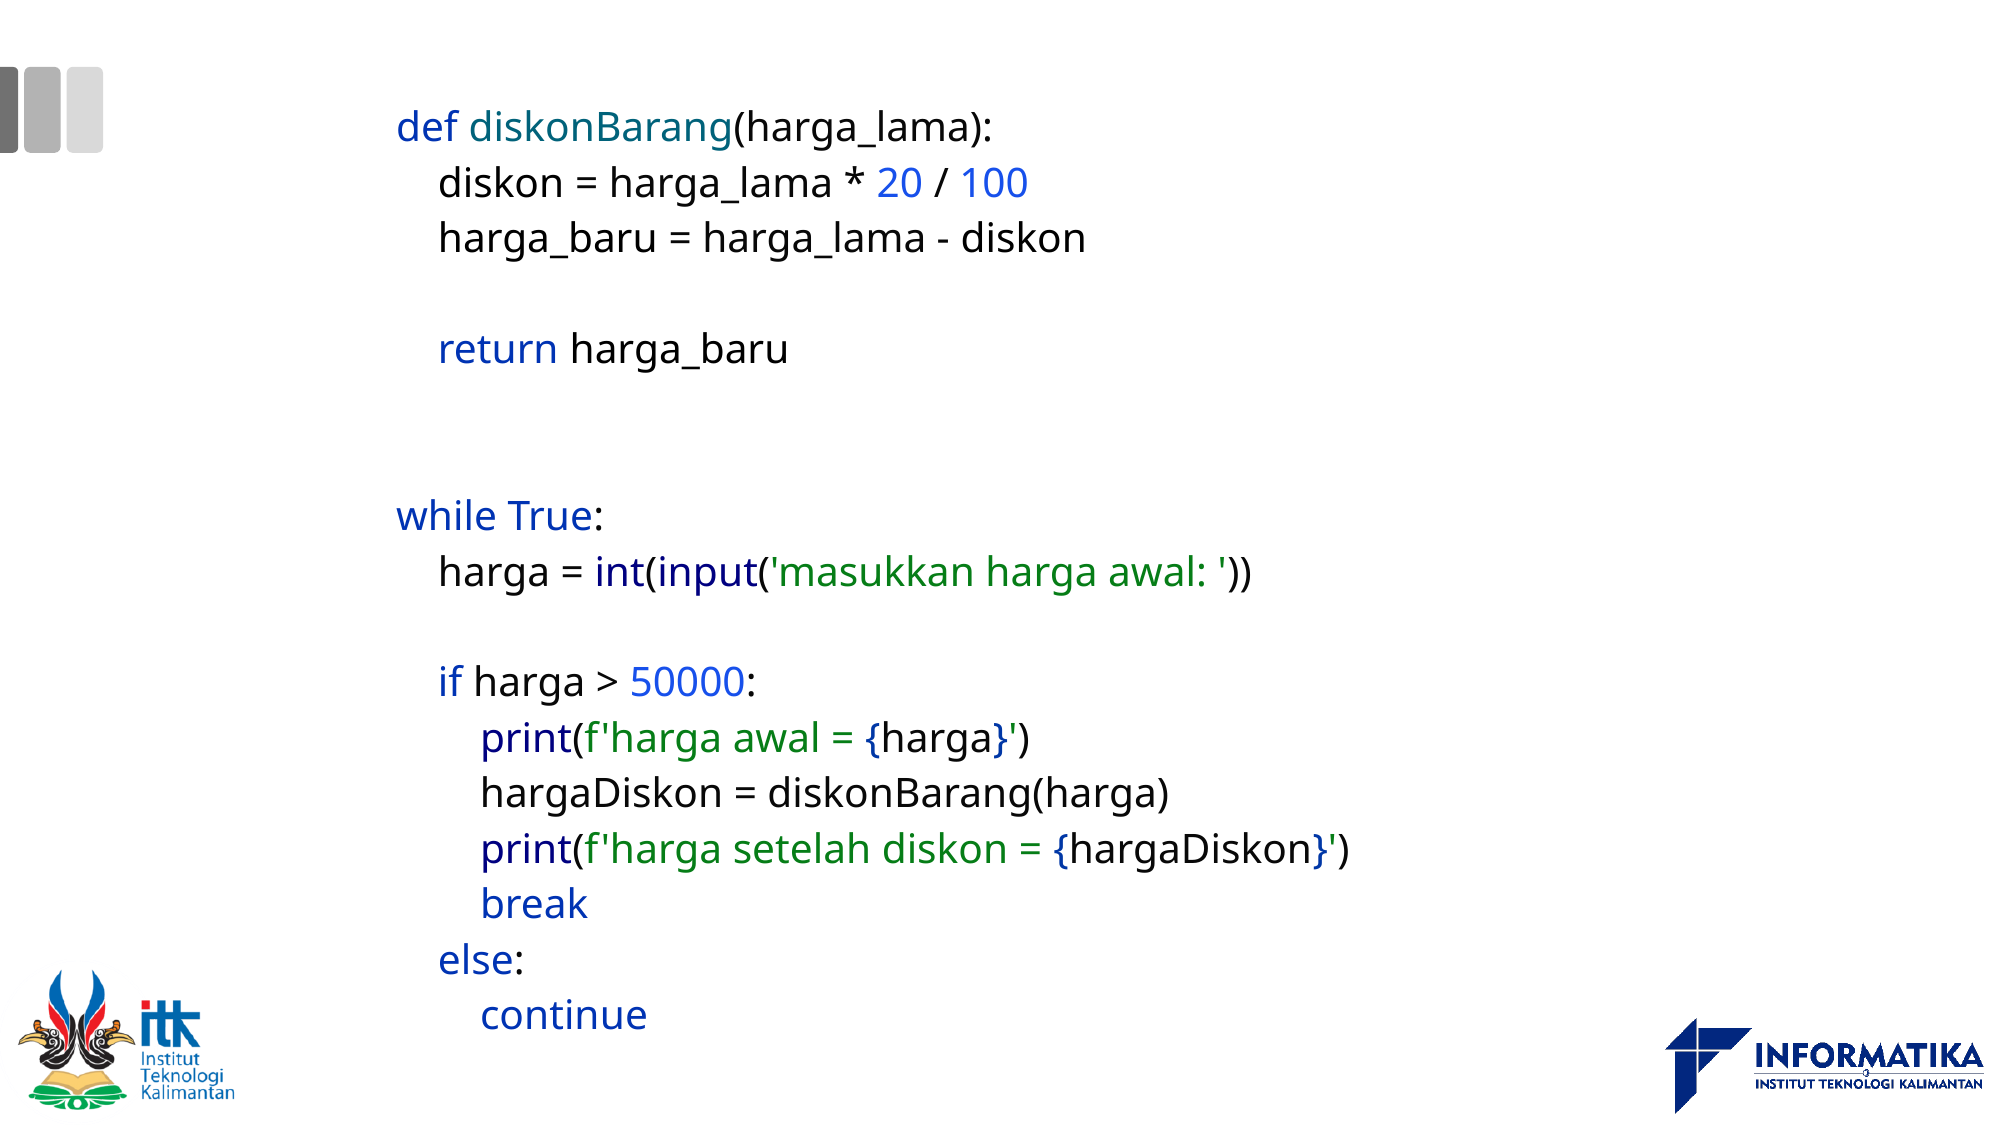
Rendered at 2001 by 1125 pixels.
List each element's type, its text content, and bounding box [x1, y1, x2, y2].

picture [1664, 1017, 1984, 1114]
text_box def diskonBarang(harga_lama): diskon = harga_lama * 20 / 100 harga_baru = harga_lama - diskon return harga_baru while True: harga = int(input('masukkan harga awal: ')) if harga > 50000: print(f'harga awal = {harga}') hargaDiskon = diskonBarang(harga) print(f'harga setelah diskon = {hargaDiskon}') break else: continue [381, 90, 1619, 976]
picture [0, 935, 253, 1125]
